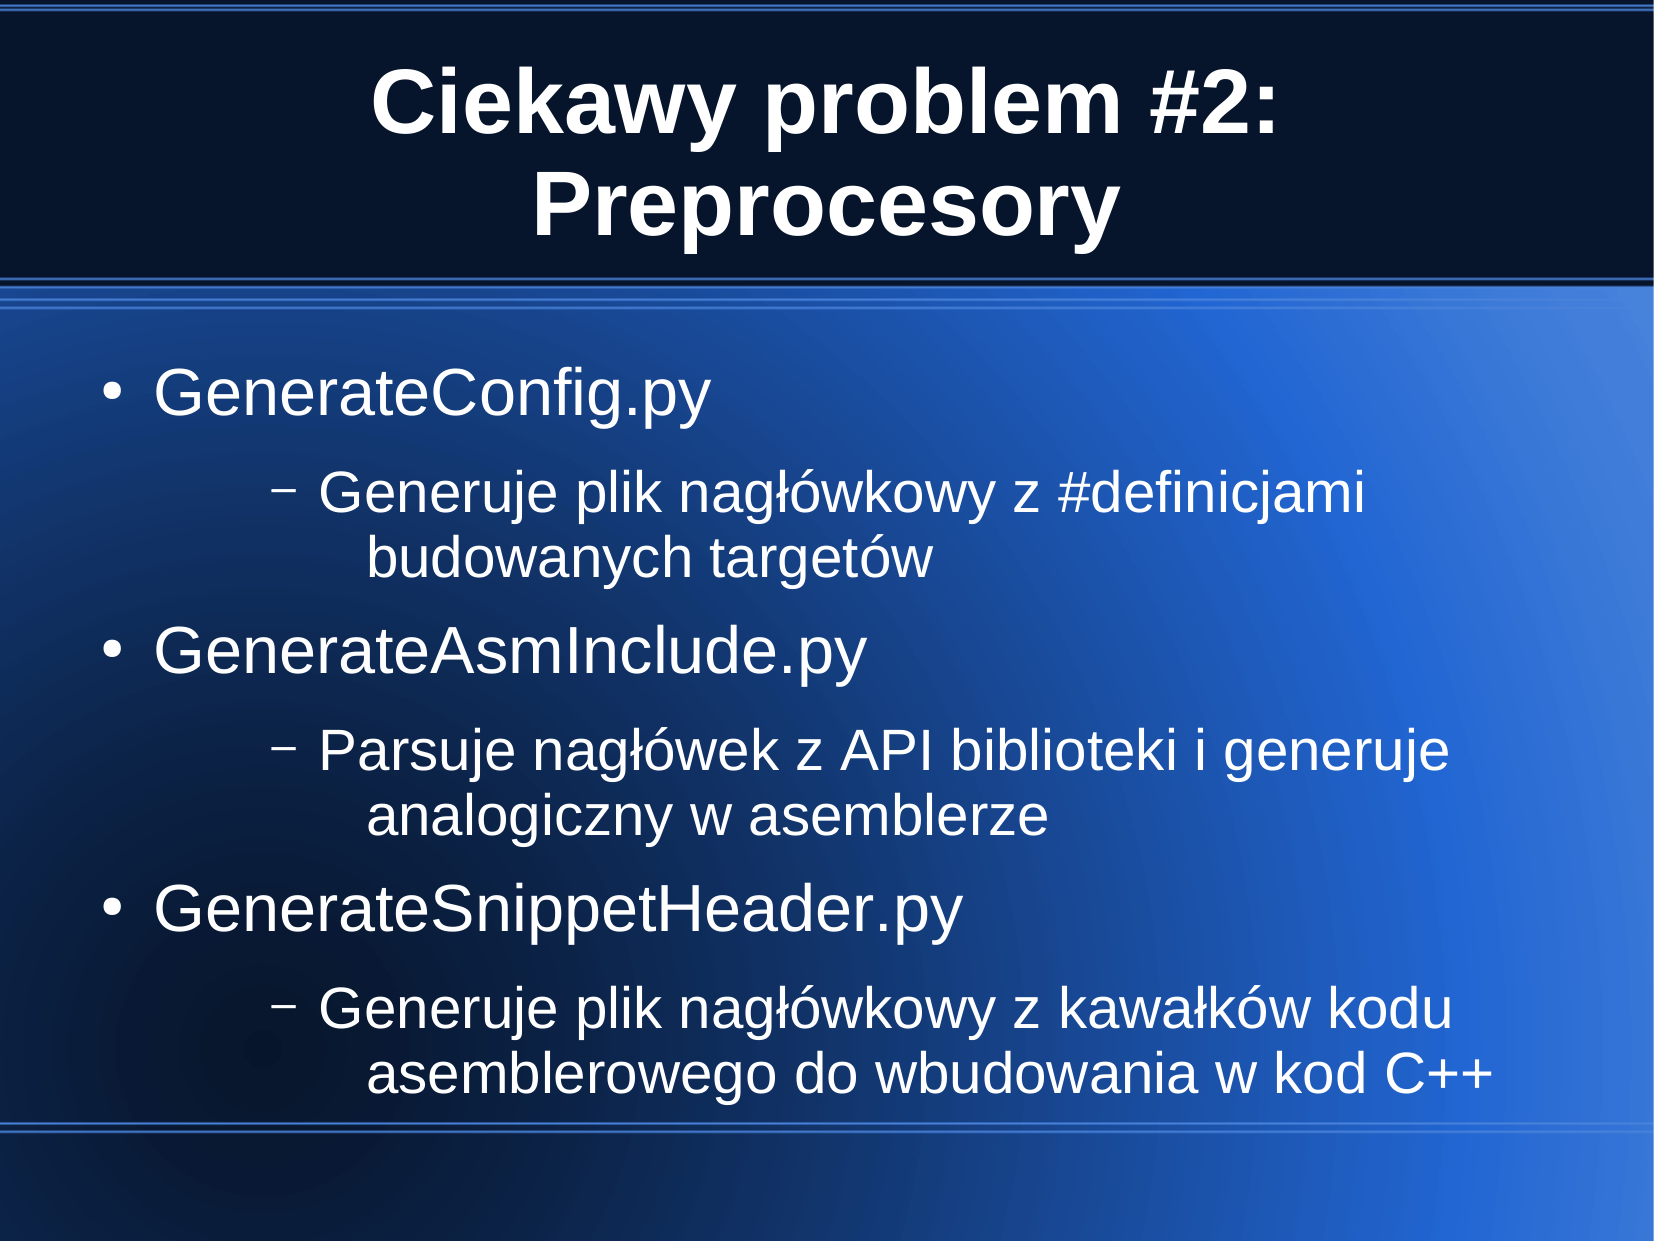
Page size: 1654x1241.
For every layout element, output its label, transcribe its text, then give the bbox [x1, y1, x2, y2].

picture [0, 0, 1654, 1241]
list GenerateConfig.py Generuje plik nagłówkowy z #definicjami budowanych targetów GenerateAsmInclude.py Parsuje nagłówek z API biblioteki i generuje analogiczny w asemblerze GenerateSnippetHeader.py Generuje plik nagłówkowy z kawałków kodu asemblerowego do wbudowania w kod C++ [82, 355, 1571, 1106]
title Ciekawy problem #2: Preprocesory [82, 49, 1571, 257]
